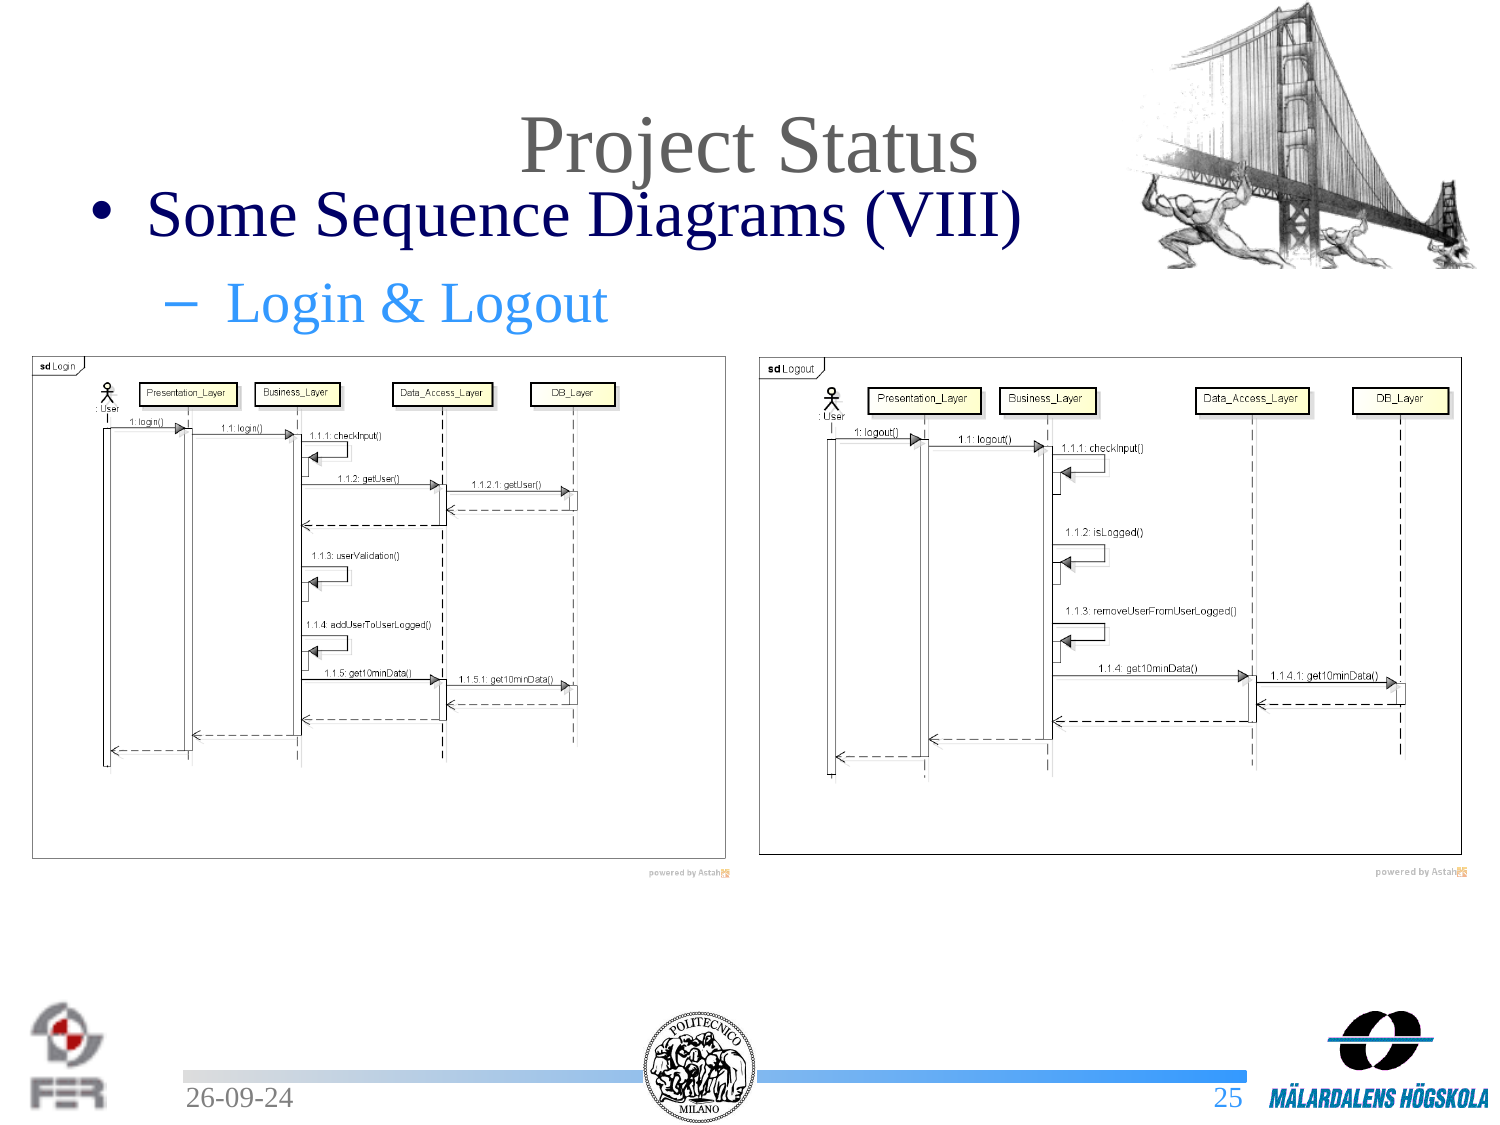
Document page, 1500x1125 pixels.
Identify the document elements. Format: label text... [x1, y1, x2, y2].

picture [1122, 0, 1477, 269]
picture [29, 987, 107, 1125]
text_box <numero> [1186, 1070, 1258, 1114]
picture [1269, 1011, 1488, 1108]
list Some Sequence Diagrams (VIII) Login & Logout [75, 162, 1426, 905]
picture [1368, 1093, 1374, 1104]
picture [1454, 1091, 1459, 1108]
picture [750, 348, 1470, 880]
picture [643, 1011, 757, 1123]
title Project Status [75, 45, 1122, 162]
text_box 13-11-06 [171, 1070, 396, 1114]
picture [1435, 1096, 1441, 1104]
picture [24, 348, 732, 880]
